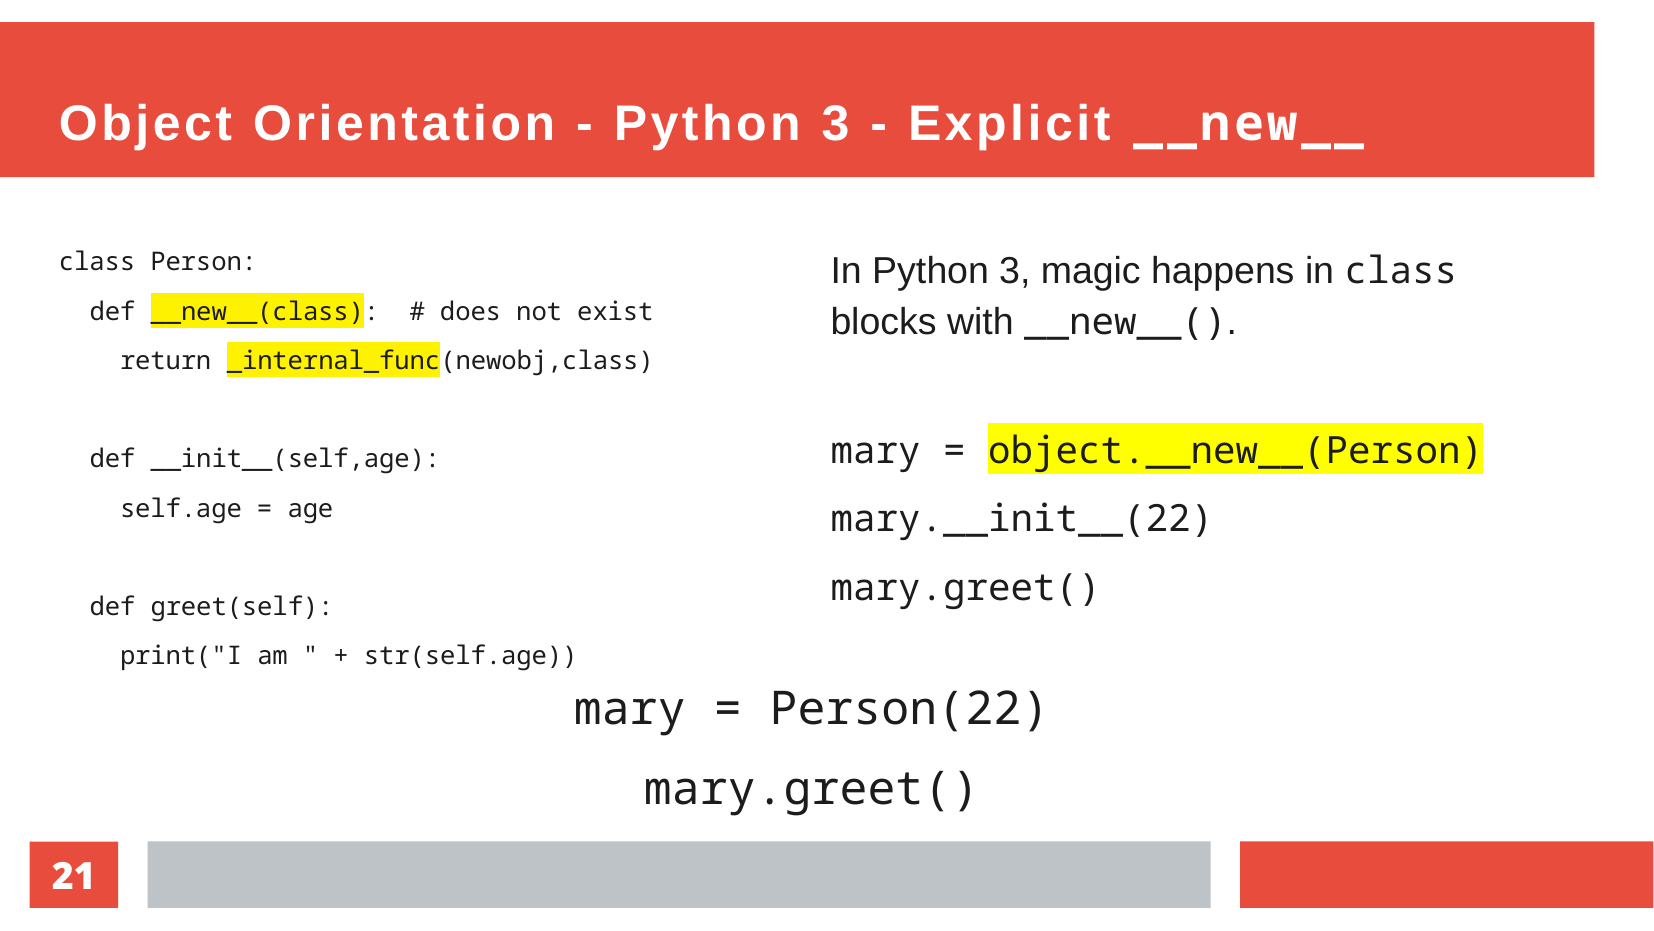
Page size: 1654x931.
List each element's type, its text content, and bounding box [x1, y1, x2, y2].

list In Python 3, magic happens in class blocks with __new__(). mary = object.__new__(Person) mary.__init__(22) mary.greet() [830, 243, 1566, 676]
list class Person: def __new__(class): # does not exist return _internal_func(newobj,class) def __init__(self,age): self.age = age def greet(self): print("I am " + str(self.age)) [59, 243, 794, 675]
title Object Orientation - Python 3 - Explicit __new__ [59, 44, 1595, 156]
list mary = Person(22) mary.greet() [59, 675, 1565, 819]
